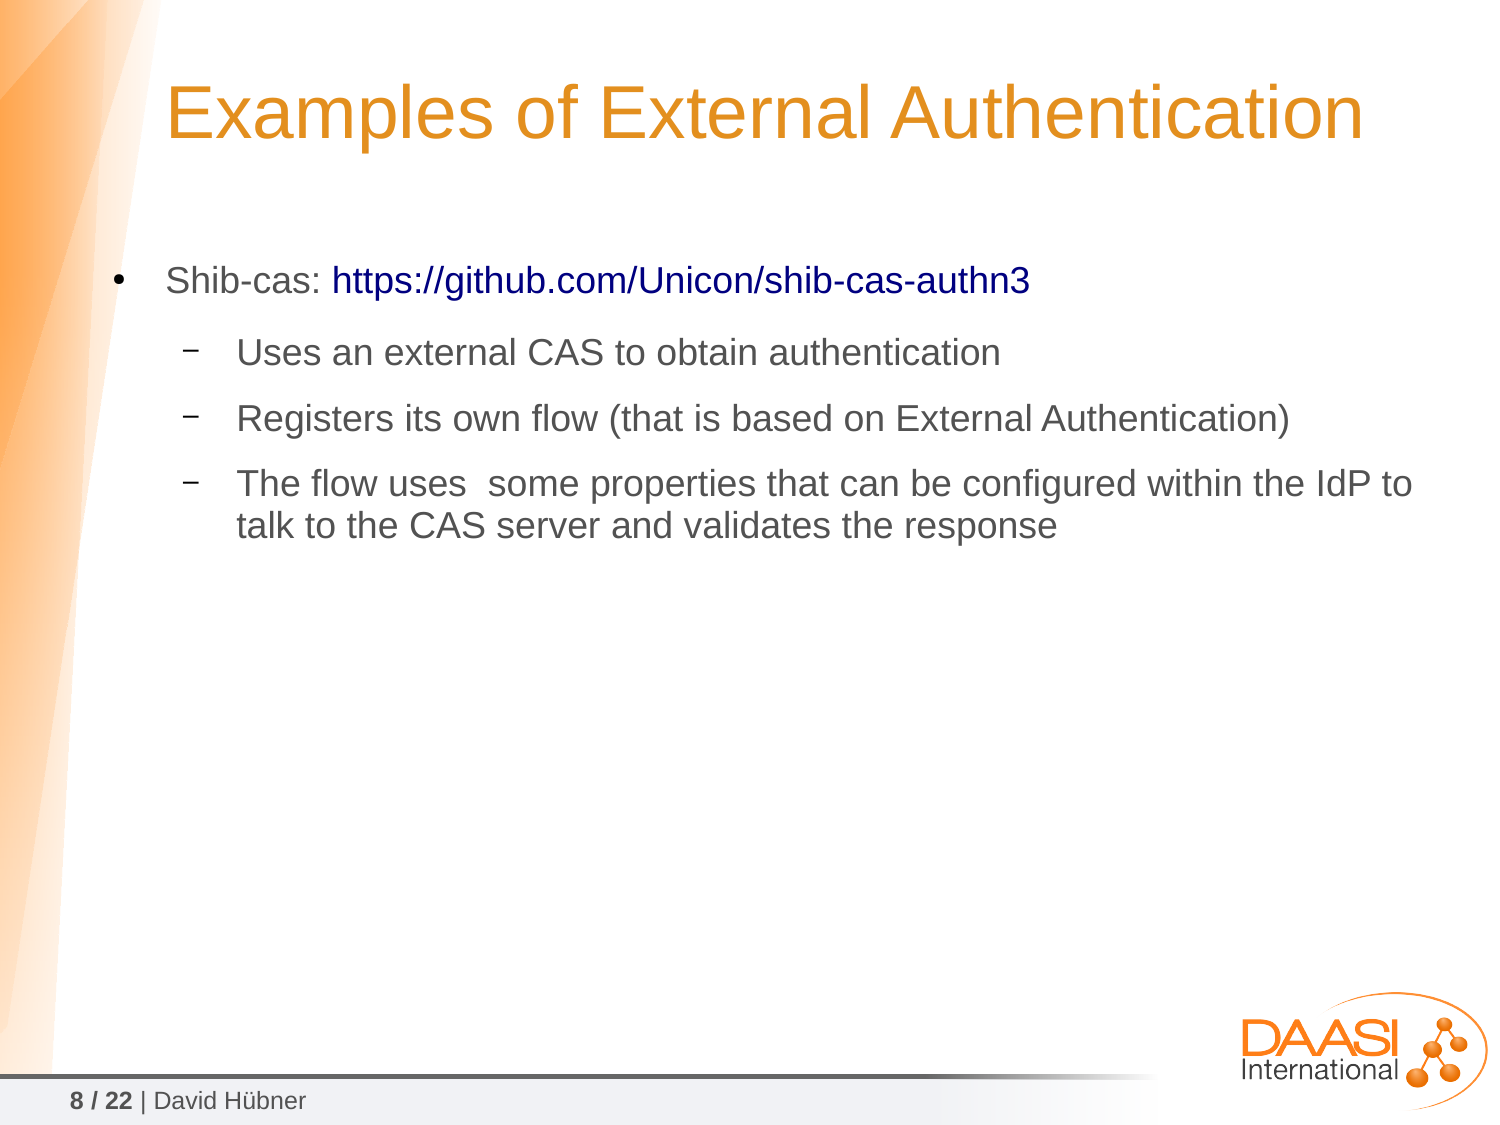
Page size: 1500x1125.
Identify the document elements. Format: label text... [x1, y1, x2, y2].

list Shib-cas: https://github.com/Unicon/shib-cas-authn3 Uses an external CAS to obtain authentication Registers its own flow (that is based on External Authentication) The flow uses some properties that can be configured within the IdP to talk to the CAS server and validates the response [94, 259, 1441, 913]
picture [1240, 992, 1500, 1111]
title Examples of External Authentication [91, 48, 1441, 178]
